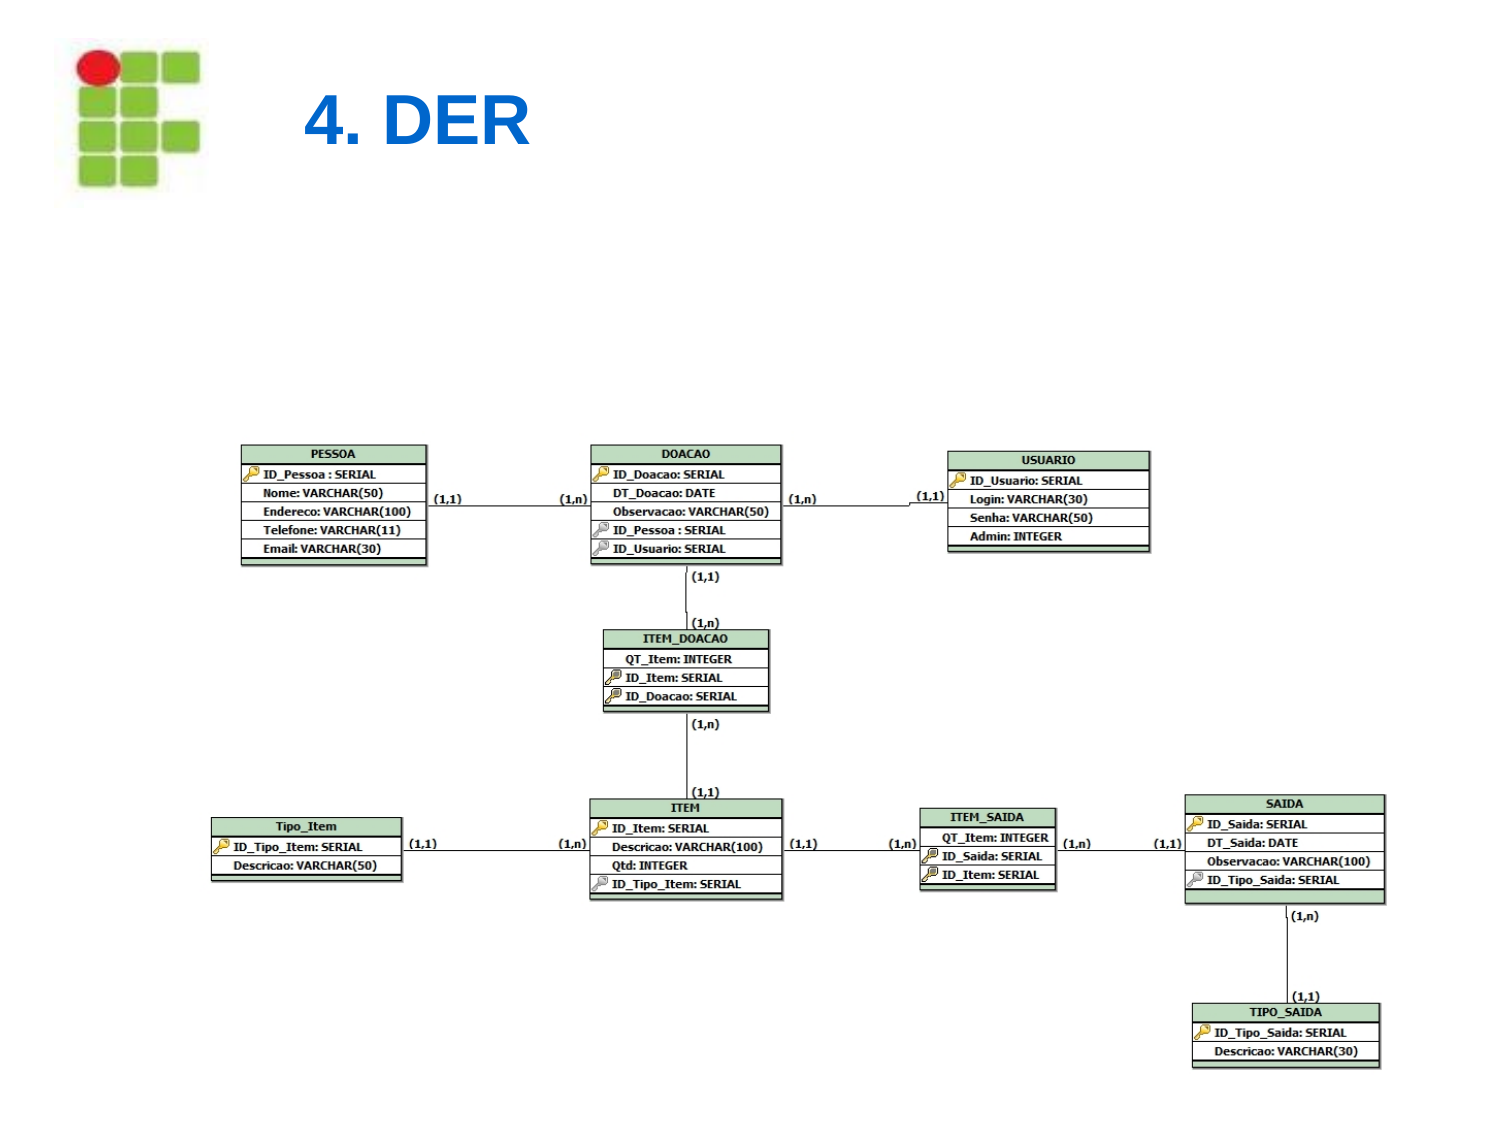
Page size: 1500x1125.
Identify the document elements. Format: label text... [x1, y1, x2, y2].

picture [54, 38, 1392, 1075]
text_box 4. DER [289, 47, 1341, 185]
